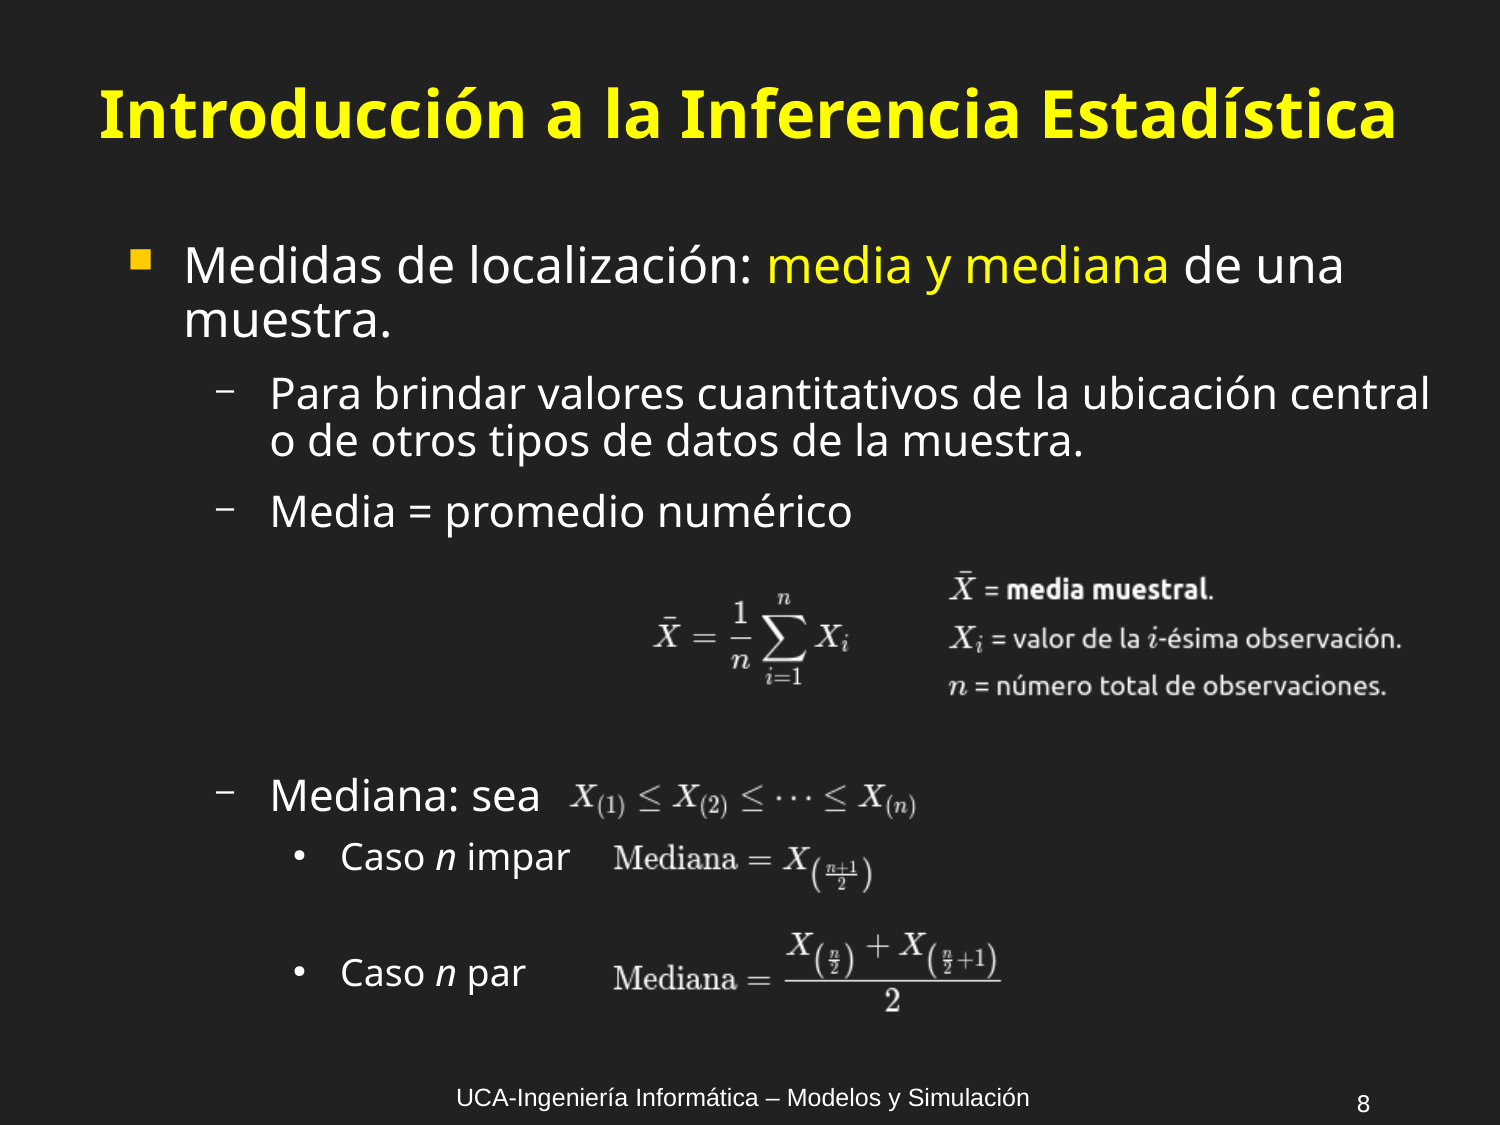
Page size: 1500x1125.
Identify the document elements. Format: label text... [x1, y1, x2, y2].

picture [637, 570, 899, 713]
picture [937, 562, 1413, 722]
picture [565, 750, 1031, 1037]
title Introducción a la Inferencia Estadística [75, 37, 1426, 188]
list Medidas de localización: media y mediana de una muestra. Para brindar valores cuantitativos de la ubicación central o de otros tipos de datos de la muestra. Media = promedio numérico Mediana: sea Caso n impar Caso n par [112, 232, 1463, 1051]
